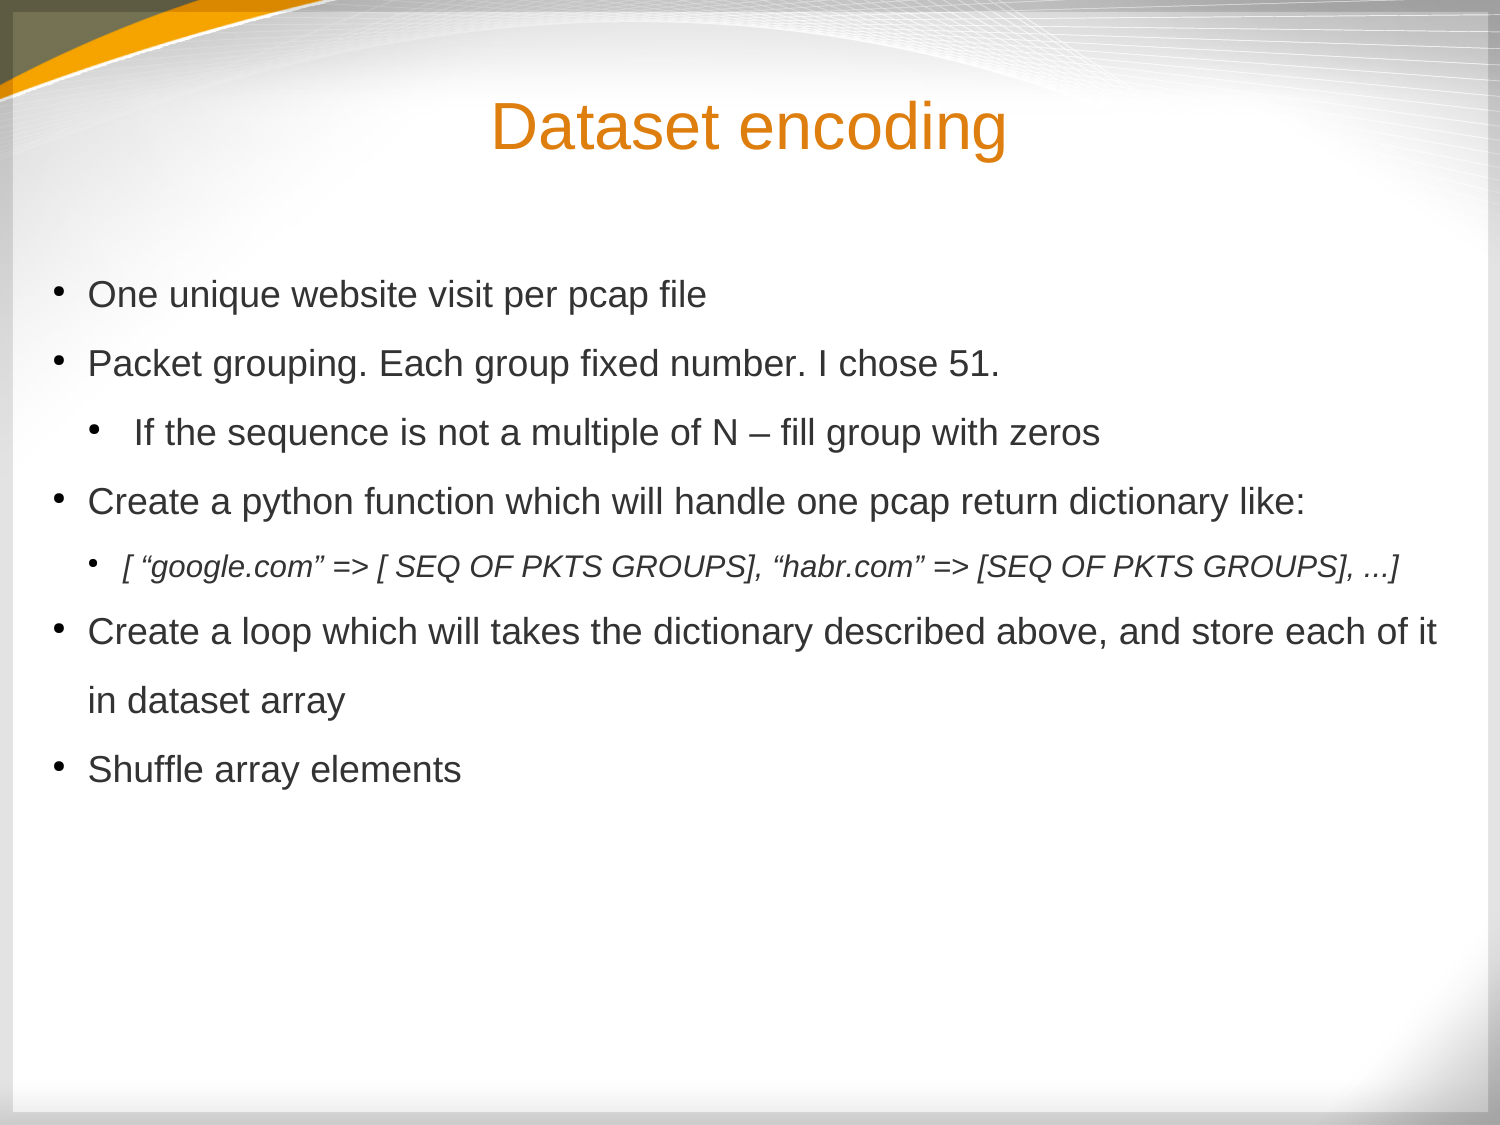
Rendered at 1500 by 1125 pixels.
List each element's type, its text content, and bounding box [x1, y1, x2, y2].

text_box Dataset encoding [476, 74, 1025, 171]
picture [0, 0, 1500, 1125]
text_box One unique website visit per pcap file Packet grouping. Each group fixed number. I chose 51. If the sequence is not a multiple of N – fill group with zeros Create a python function which will handle one pcap return dictionary like: [ “google.com” => [ SEQ OF PKTS GROUPS], “habr.com” => [SEQ OF PKTS GROUPS], ...] Create a loop which will takes the dictionary described above, and store each of it in dataset array Shuffle array elements [37, 262, 1471, 798]
